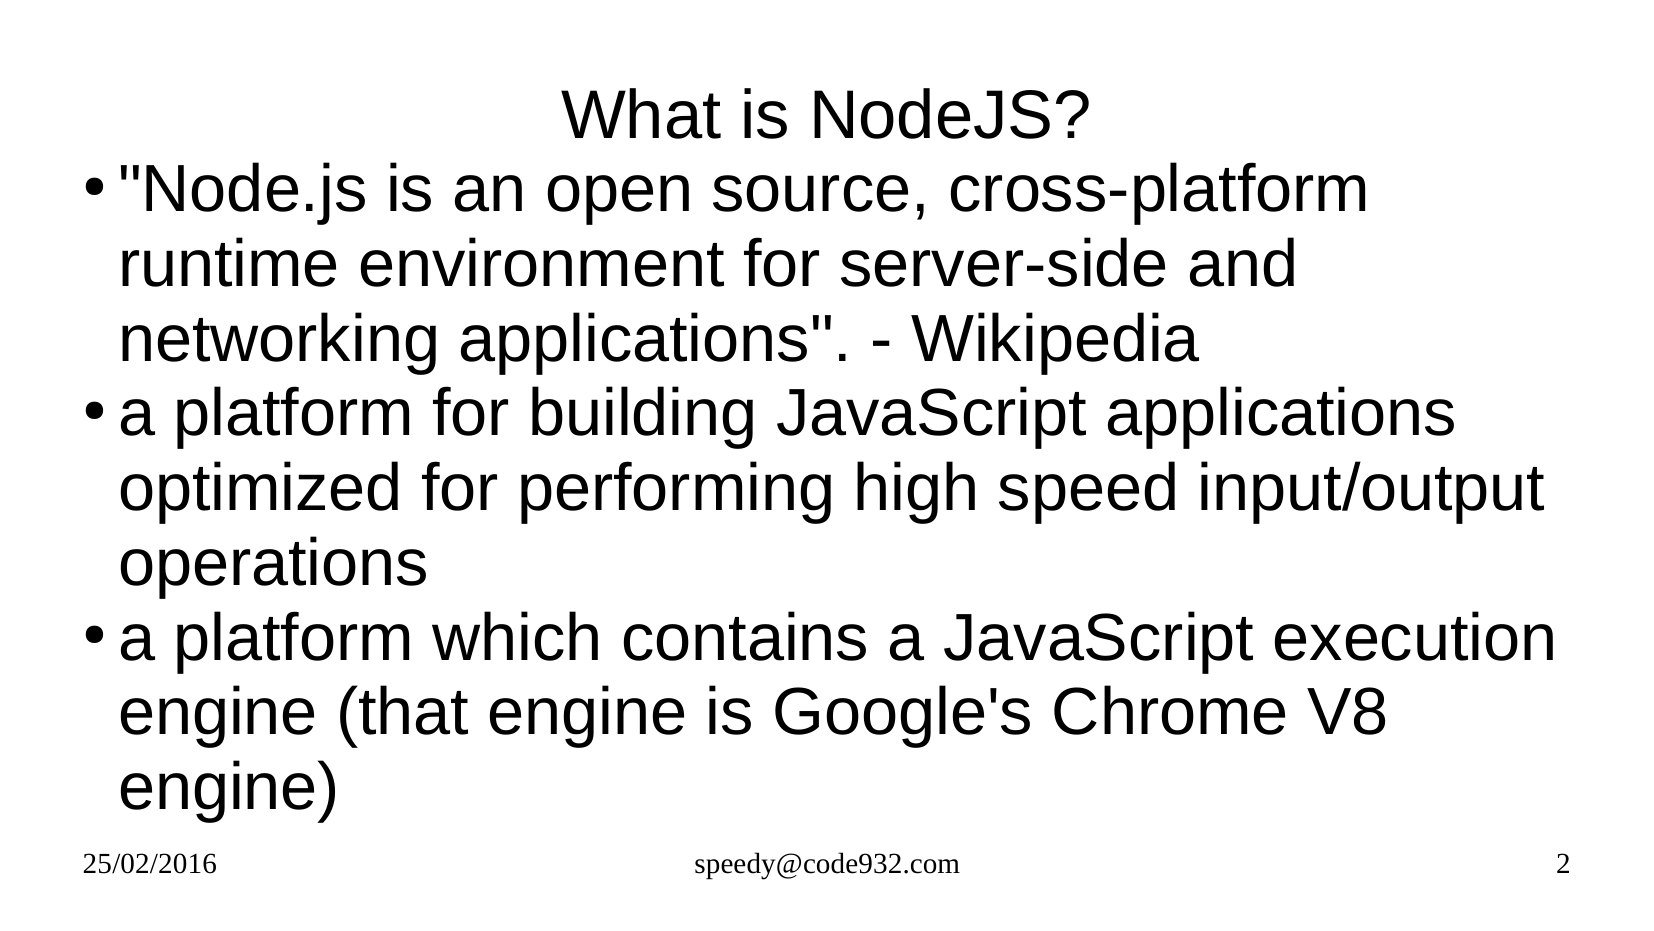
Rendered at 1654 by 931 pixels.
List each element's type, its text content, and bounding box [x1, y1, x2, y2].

subtitle "Node.js is an open source, cross-platform runtime environment for server-side and networking applications". - Wikipedia a platform for building JavaScript applications optimized for performing high speed input/output operations a platform which contains a JavaScript execution engine (that engine is Google's Chrome V8 engine) [82, 150, 1571, 824]
title What is NodeJS? [82, 37, 1571, 150]
